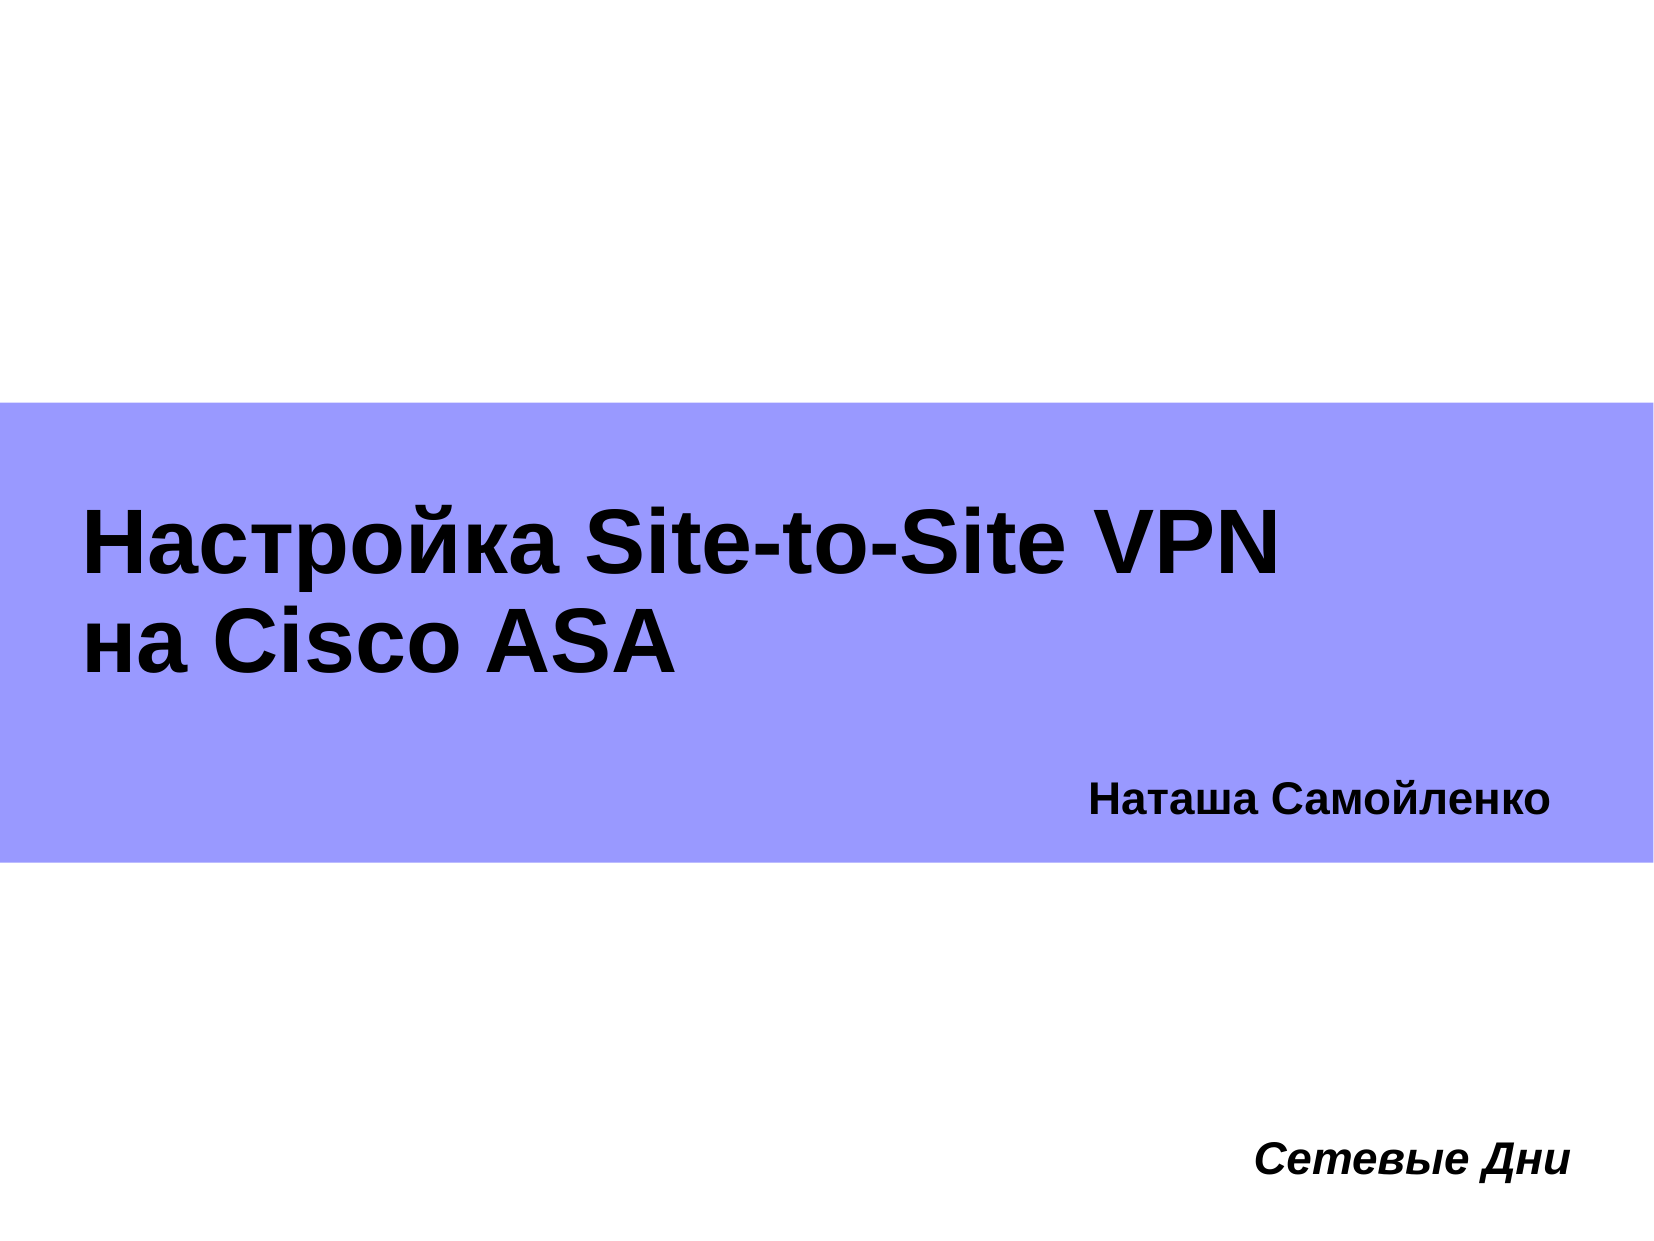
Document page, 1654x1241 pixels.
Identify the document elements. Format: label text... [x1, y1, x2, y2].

text_box Сетевые Дни [1240, 1128, 1613, 1212]
text_box Настройка Site-to-Site VPN на Cisco ASA [67, 487, 1530, 745]
text_box Наташа Самойленко [1074, 768, 1654, 869]
